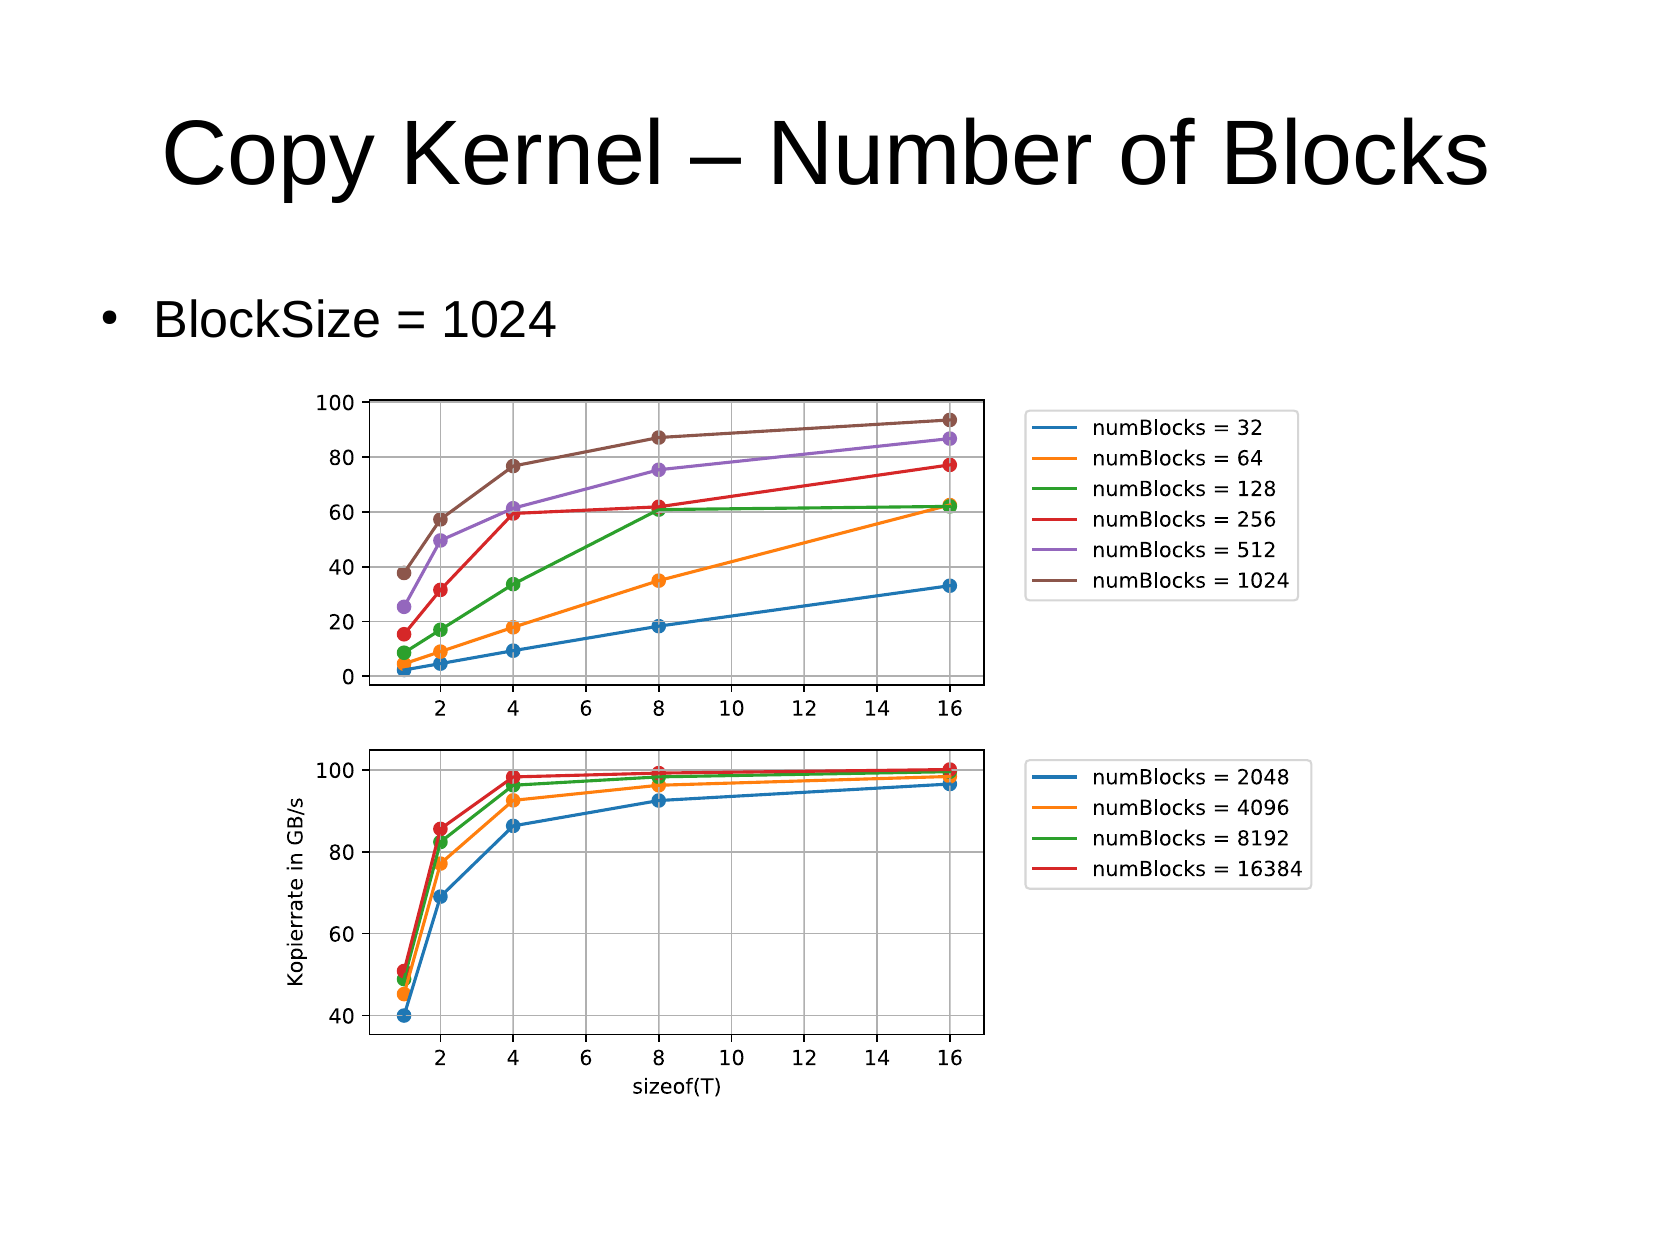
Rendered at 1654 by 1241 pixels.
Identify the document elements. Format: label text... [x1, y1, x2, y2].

list BlockSize = 1024 [82, 290, 1571, 1109]
title Copy Kernel – Number of Blocks [82, 49, 1571, 257]
picture [271, 377, 1326, 1112]
